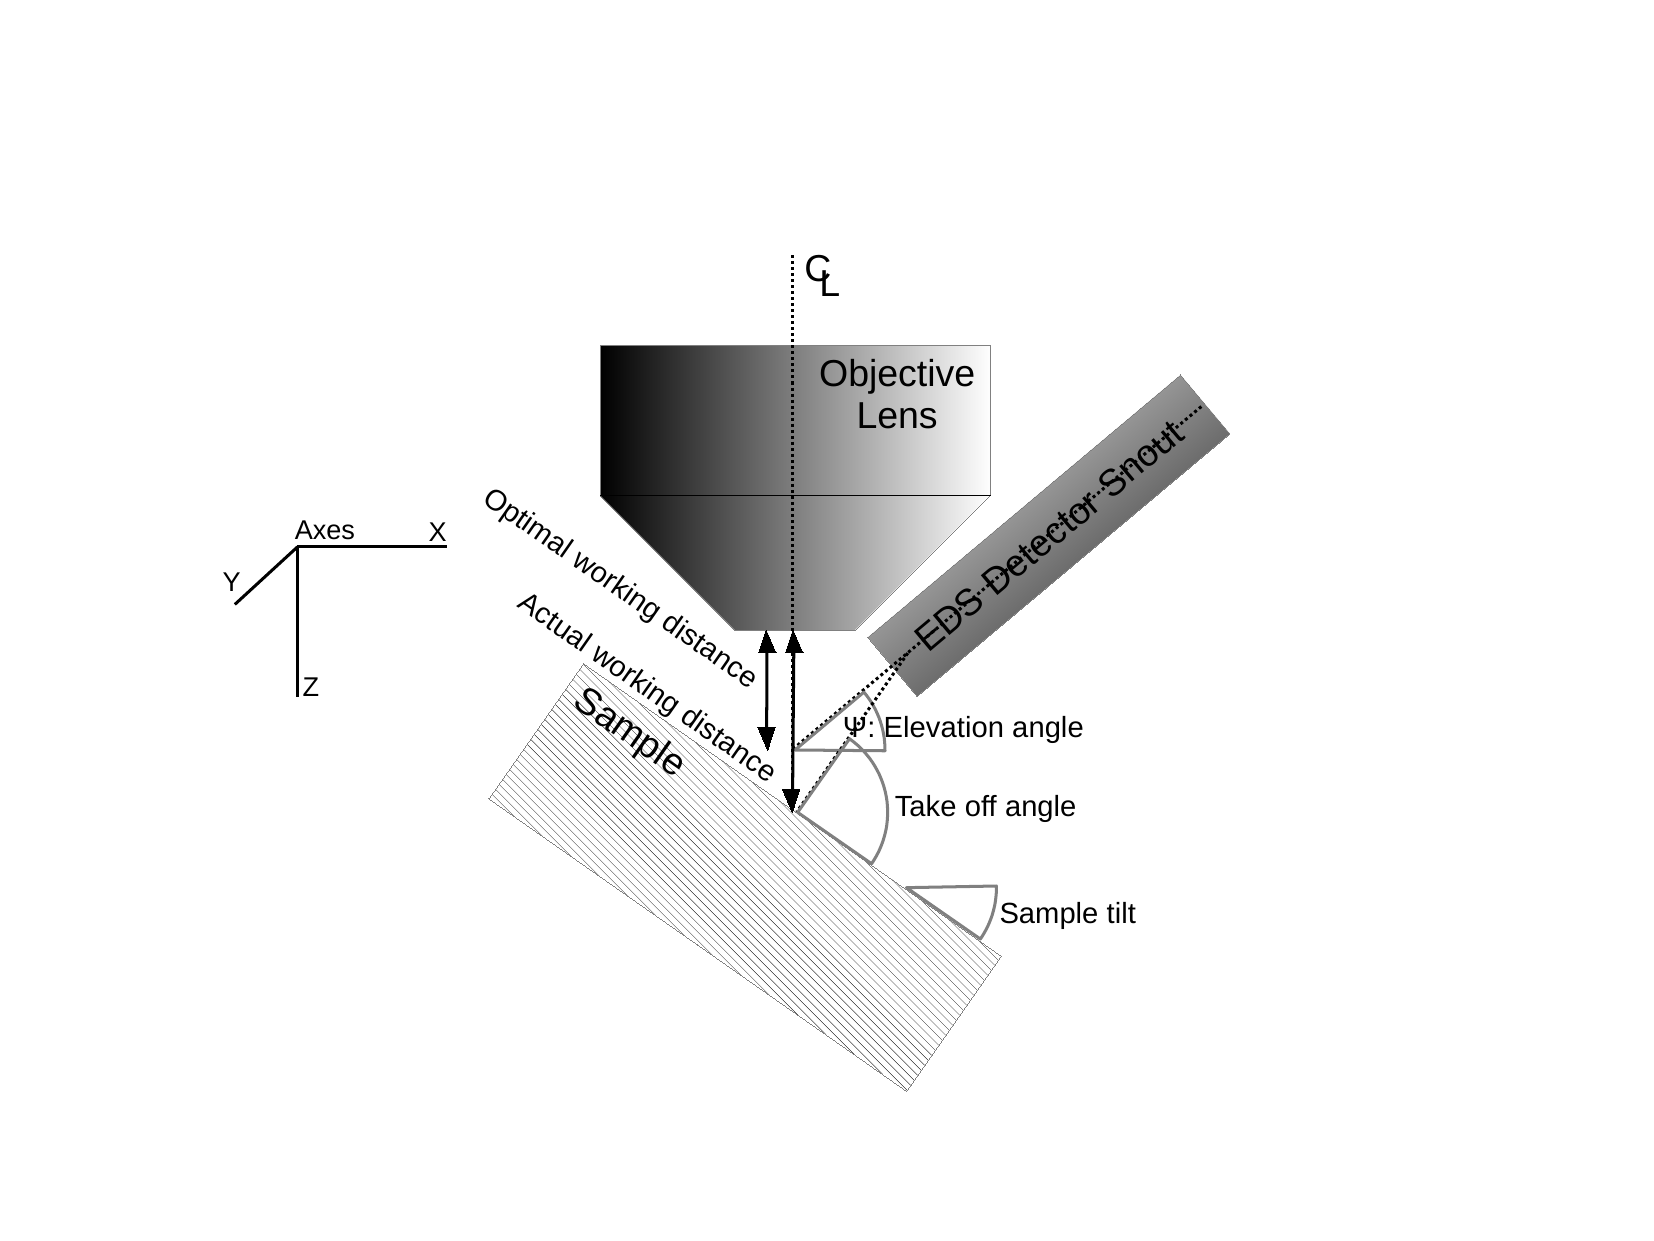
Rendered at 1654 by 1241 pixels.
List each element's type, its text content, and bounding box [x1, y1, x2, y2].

text_box Y [207, 559, 256, 605]
text_box Axes [280, 507, 370, 553]
text_box Sample [488, 669, 1002, 1092]
text_box Objective Lens [600, 345, 991, 495]
text_box X [413, 509, 462, 555]
text_box Ψ: Elevation angle [828, 703, 1099, 752]
text_box [782, 789, 800, 813]
text_box Take off angle [879, 782, 1092, 831]
text_box C [789, 240, 847, 297]
text_box L [804, 255, 856, 312]
text_box Z [287, 664, 335, 710]
text_box [785, 630, 804, 653]
text_box Optimal working distance [461, 465, 765, 710]
text_box Objective Lens [600, 496, 990, 631]
text_box Sample tilt [984, 889, 1152, 938]
text_box [758, 630, 777, 653]
text_box Actual working distance [496, 570, 800, 804]
text_box EDS Detector Snout [867, 374, 1230, 697]
text_box [757, 727, 776, 743]
